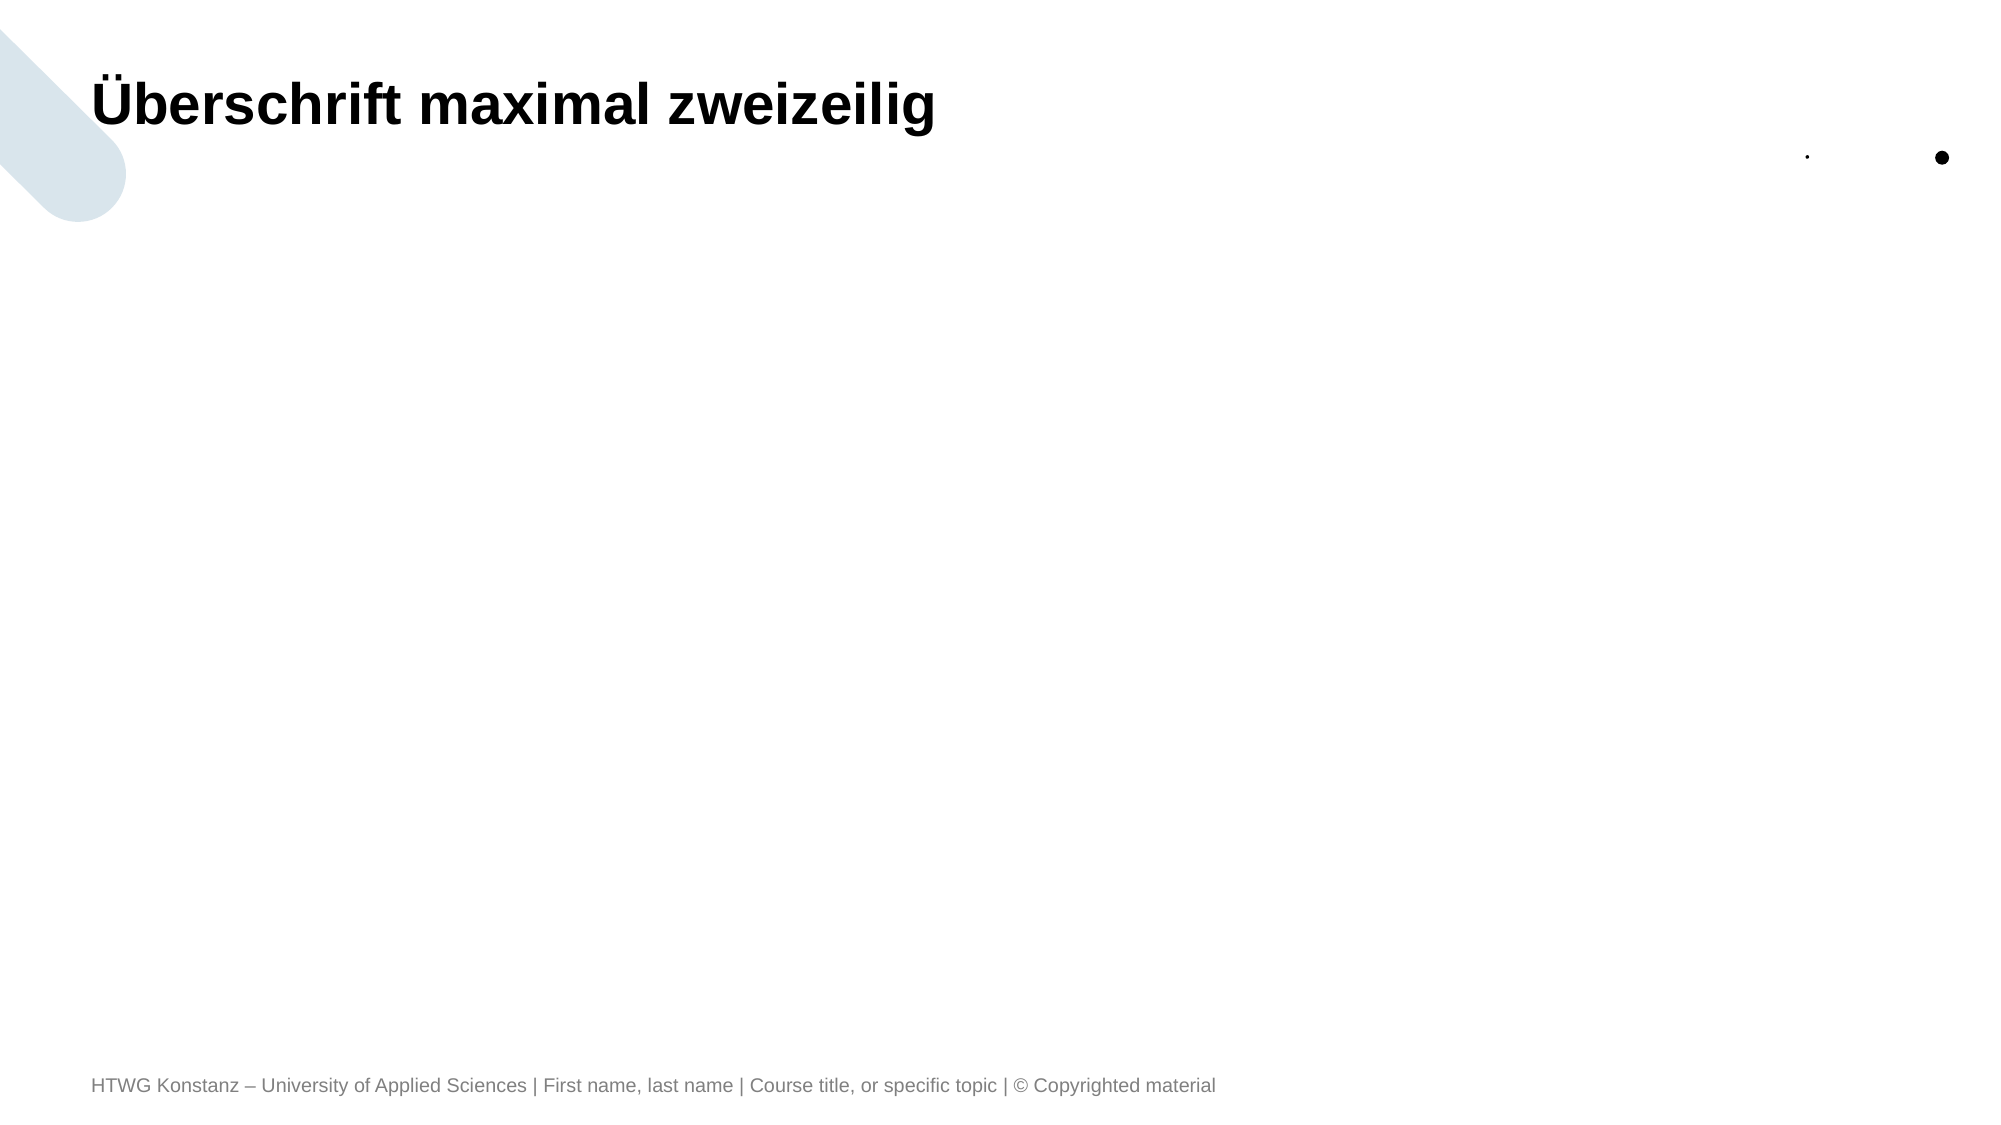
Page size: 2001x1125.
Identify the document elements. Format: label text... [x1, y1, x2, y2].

title Überschrift maximal zweizeilig [91, 66, 1909, 138]
